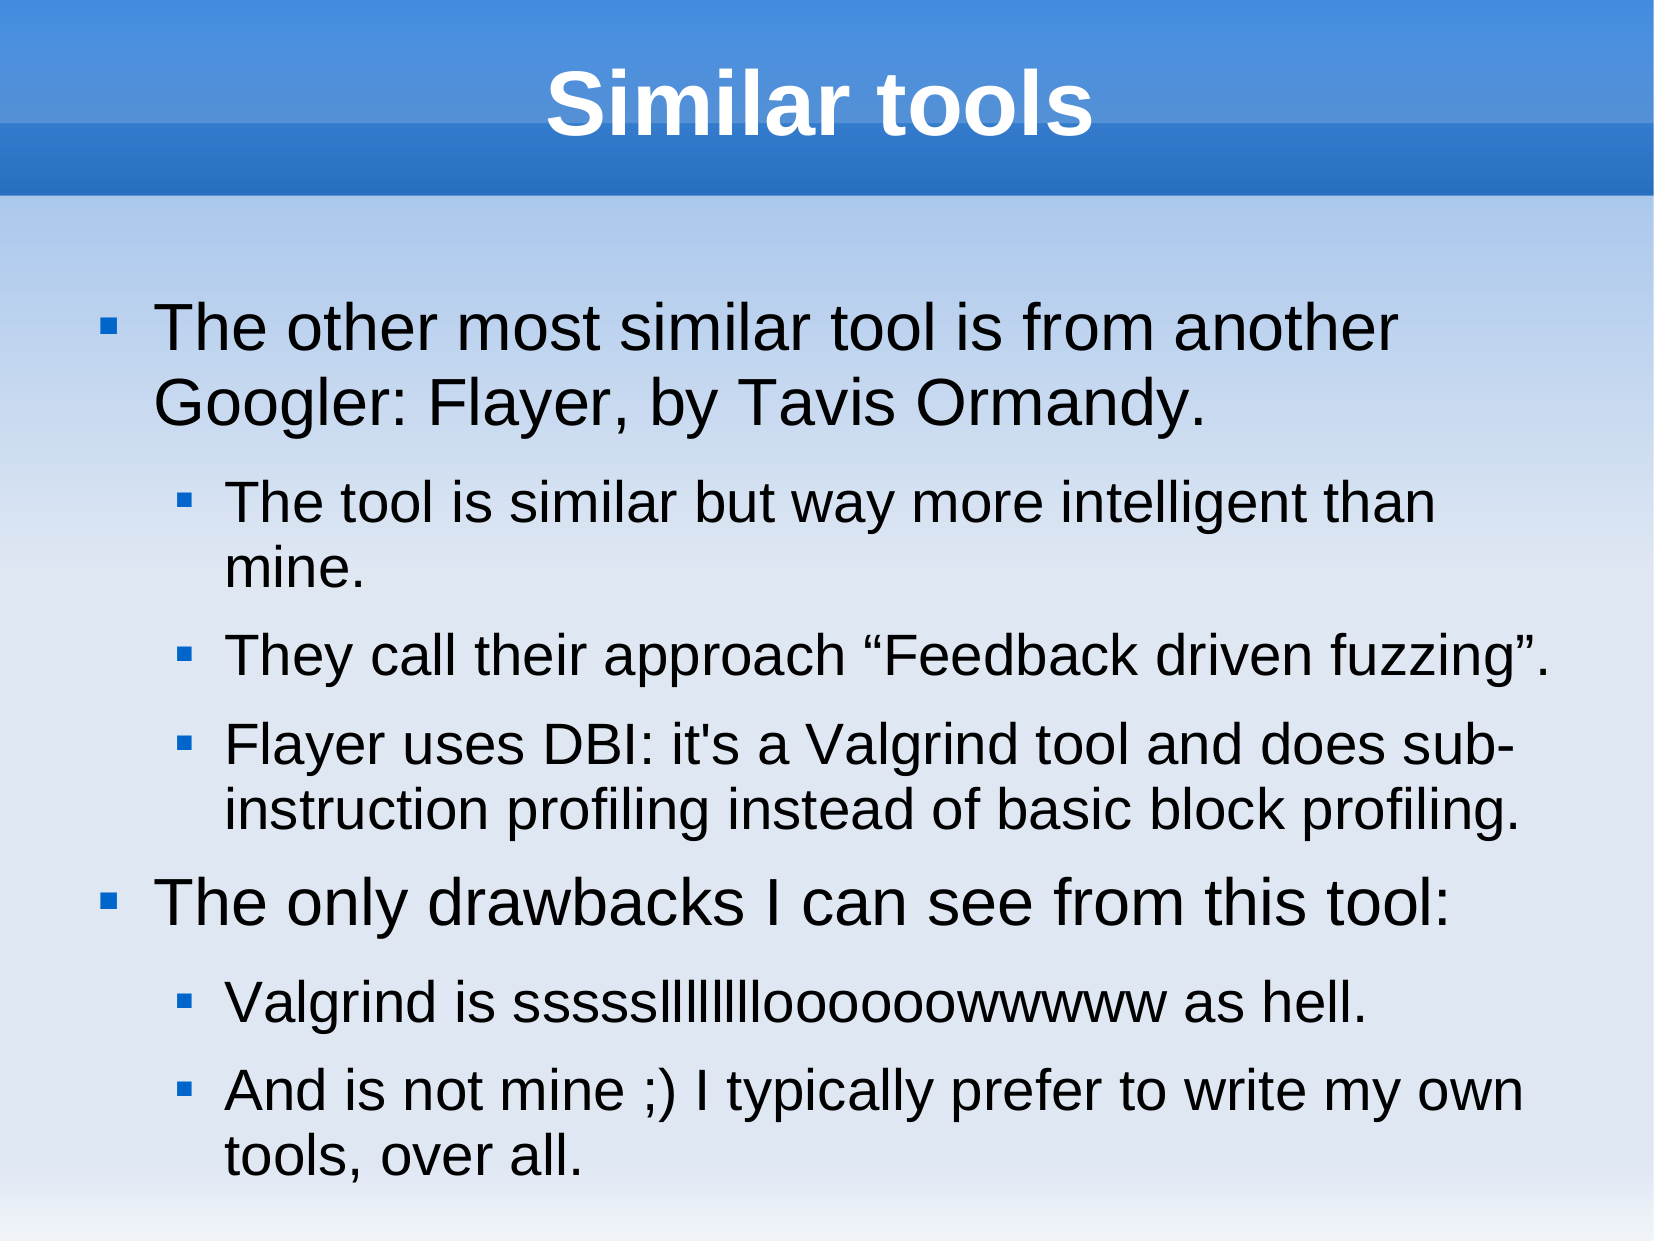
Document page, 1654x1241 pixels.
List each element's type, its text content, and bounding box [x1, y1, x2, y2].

list The other most similar tool is from another Googler: Flayer, by Tavis Ormandy. The tool is similar but way more intelligent than mine. They call their approach “Feedback driven fuzzing”. Flayer uses DBI: it's a Valgrind tool and does sub-instruction profiling instead of basic block profiling. The only drawbacks I can see from this tool: Valgrind is ssssslllllllloooooowwwww as hell. And is not mine ;) I typically prefer to write my own tools, over all. [82, 290, 1571, 1189]
title Similar tools [76, 0, 1565, 208]
picture [0, 0, 1654, 1241]
